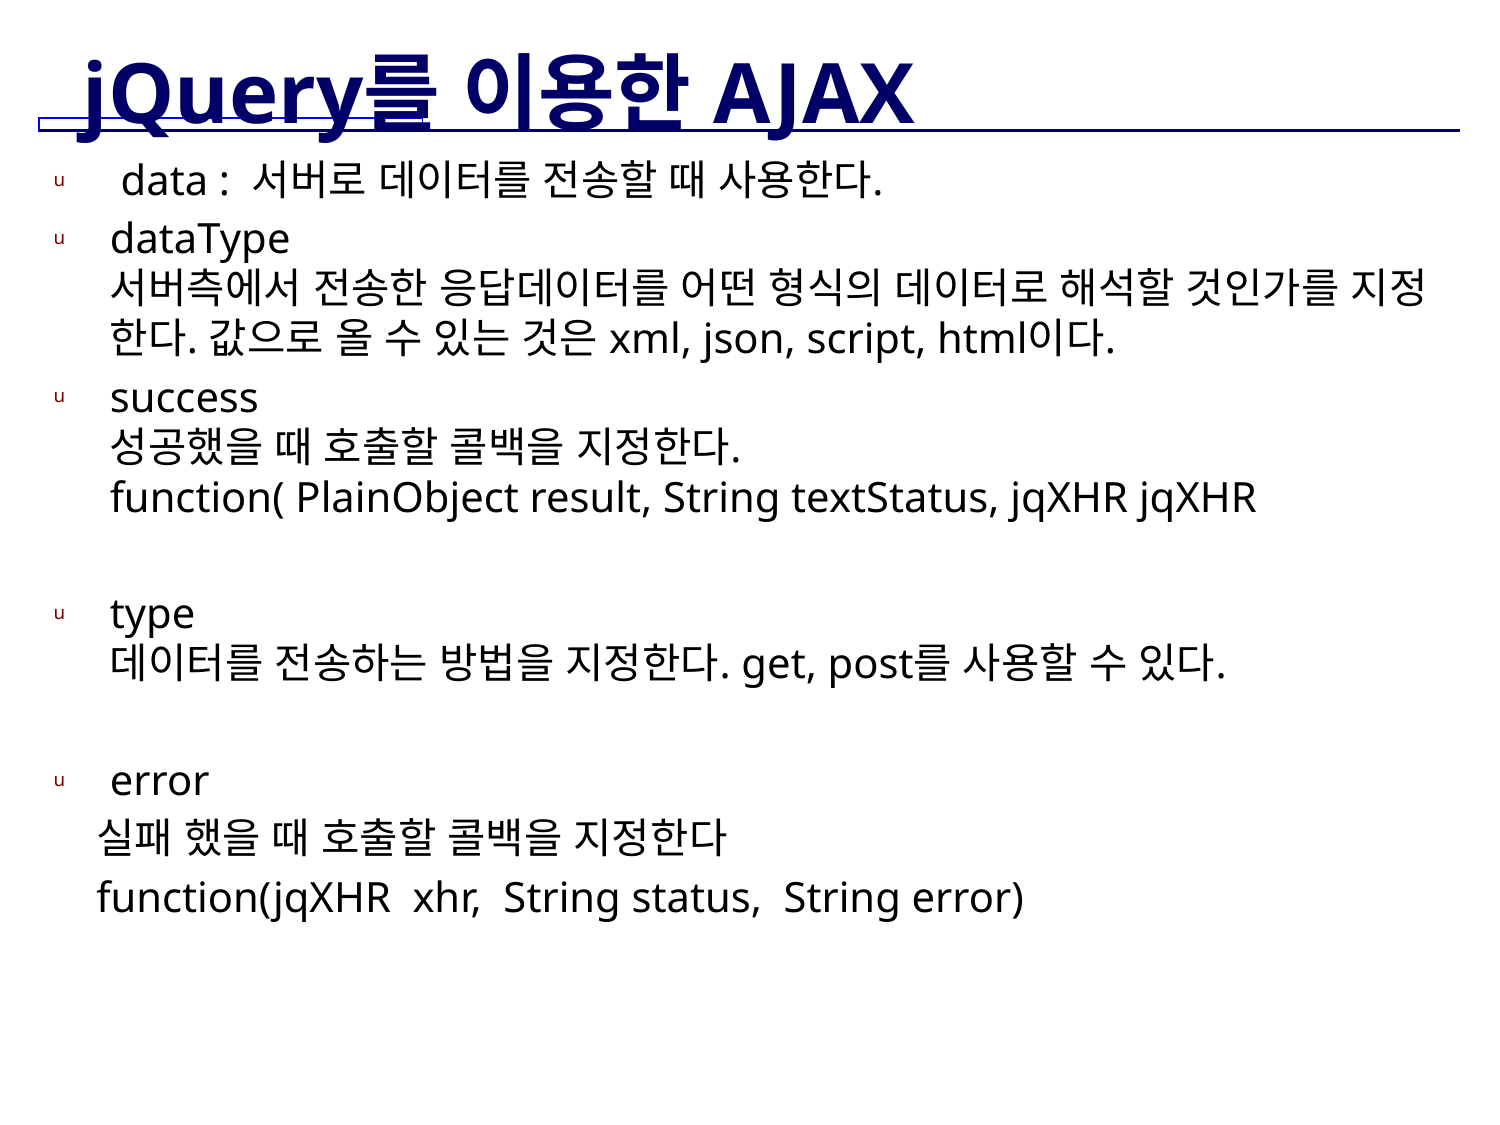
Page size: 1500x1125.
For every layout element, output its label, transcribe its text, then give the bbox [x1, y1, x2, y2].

title jQuery를 이용한 AJAX [68, 32, 1346, 127]
list data : 서버로 데이터를 전송할 때 사용한다. dataType 서버측에서 전송한 응답데이터를 어떤 형식의 데이터로 해석할 것인가를 지정한다. 값으로 올 수 있는 것은 xml, json, script, html이다. success 성공했을 때 호출할 콜백을 지정한다. function( PlainObject result, String textStatus, jqXHR jqXHR type 데이터를 전송하는 방법을 지정한다. get, post를 사용할 수 있다. error 실패 했을 때 호출할 콜백을 지정한다 function(jqXHR xhr, String status, String error) [38, 146, 1460, 1093]
